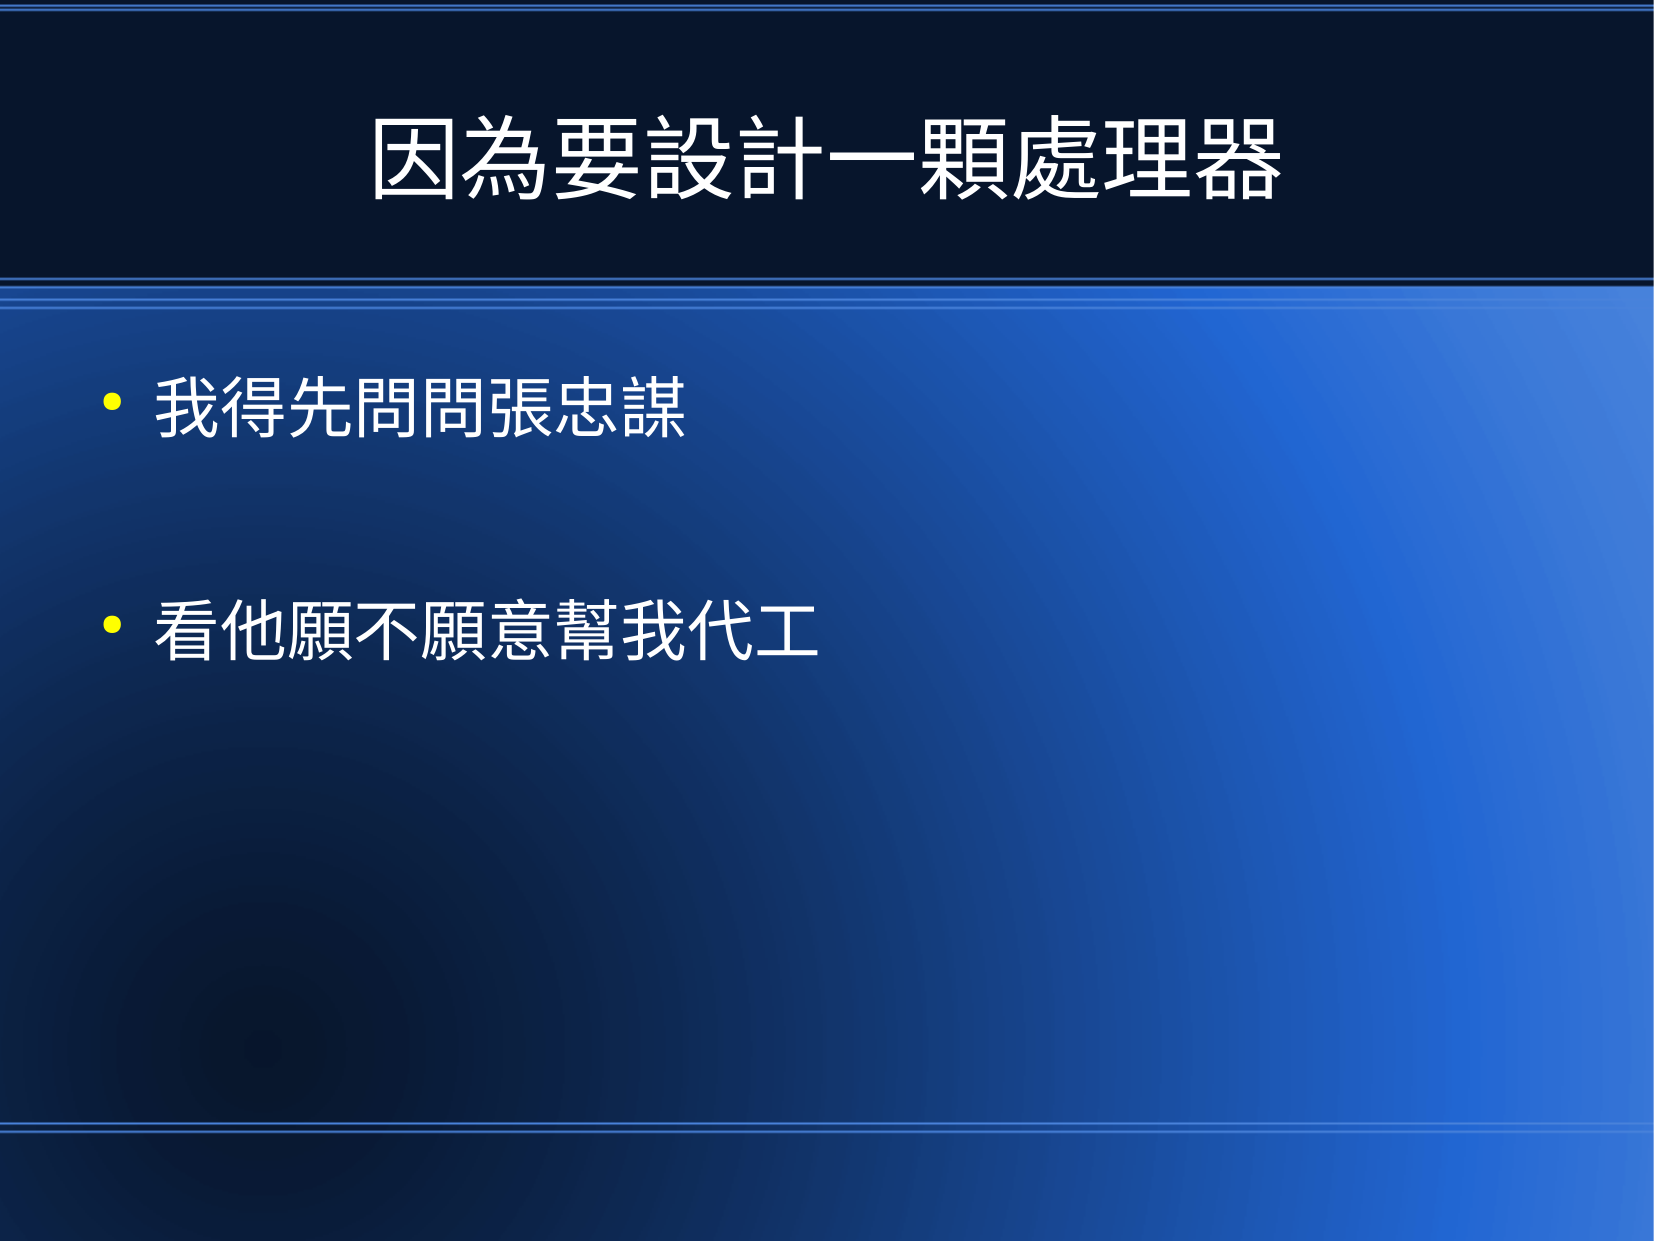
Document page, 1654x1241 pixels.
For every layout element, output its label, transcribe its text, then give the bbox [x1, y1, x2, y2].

picture [0, 0, 1654, 1241]
list 我得先問問張忠謀 看他願不願意幫我代工 [82, 355, 1571, 1075]
title 因為要設計一顆處理器 [82, 49, 1571, 257]
